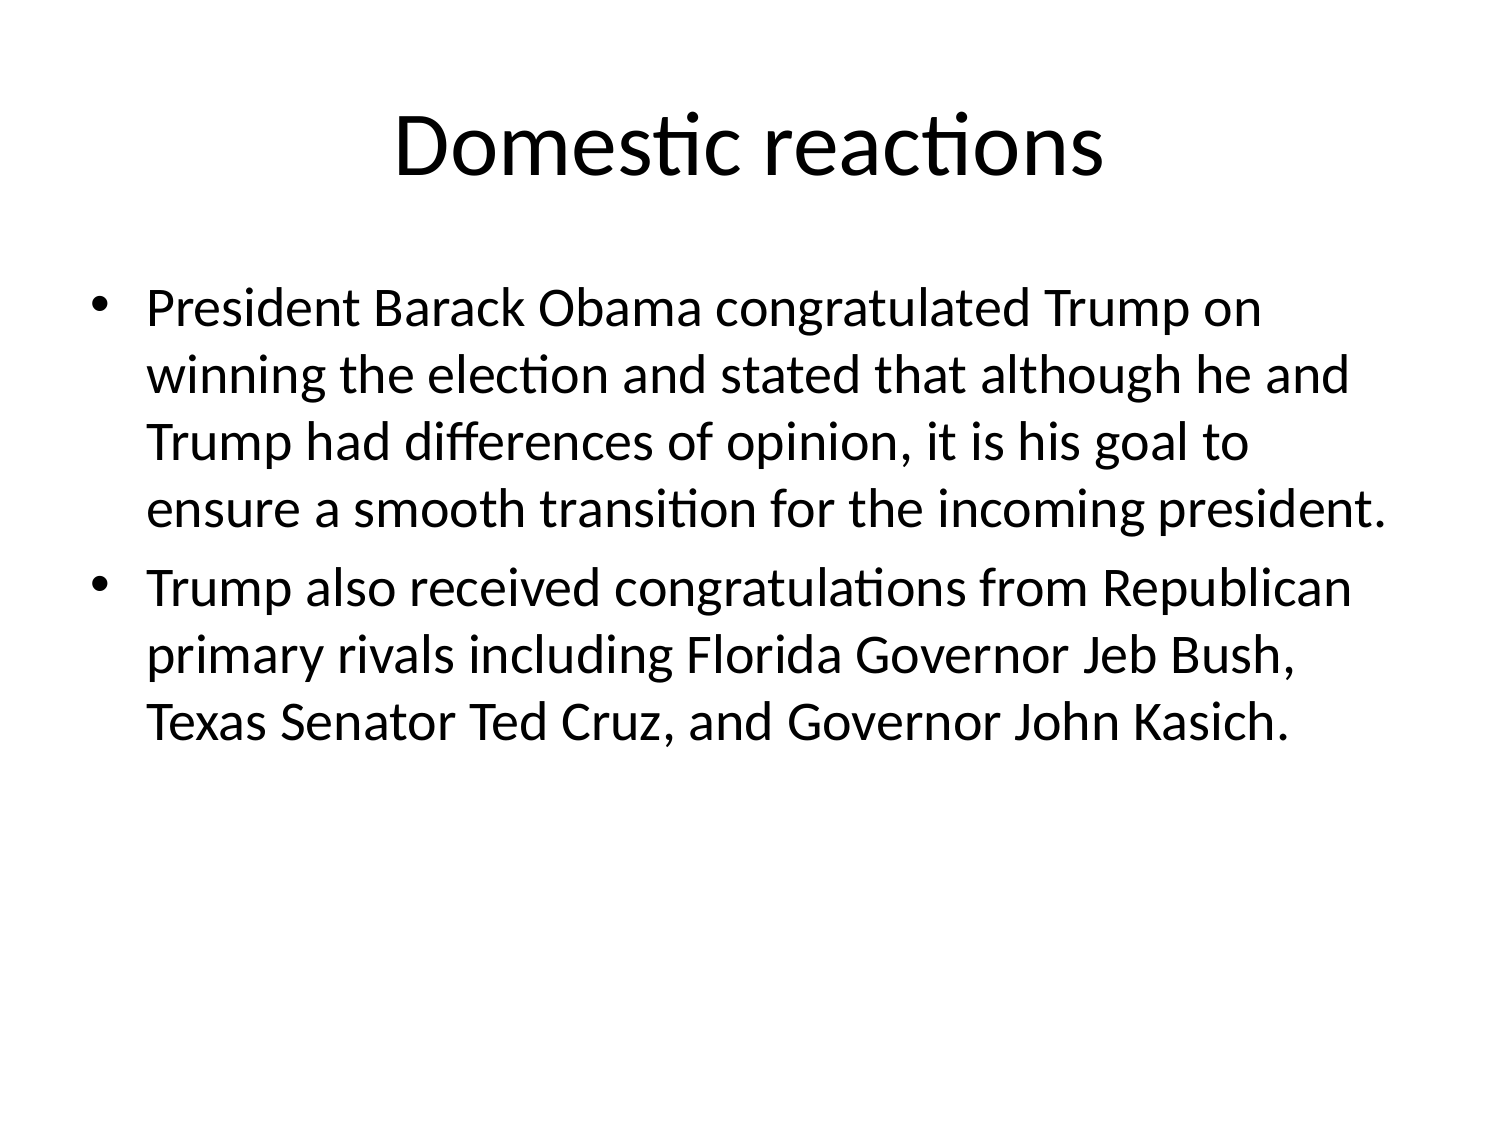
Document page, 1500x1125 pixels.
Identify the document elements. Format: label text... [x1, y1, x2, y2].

list President Barack Obama congratulated Trump on winning the election and stated that although he and Trump had differences of opinion, it is his goal to ensure a smooth transition for the incoming president. Trump also received congratulations from Republican primary rivals including Florida Governor Jeb Bush, Texas Senator Ted Cruz, and Governor John Kasich. [75, 262, 1425, 1005]
title Domestic reactions [75, 45, 1425, 233]
